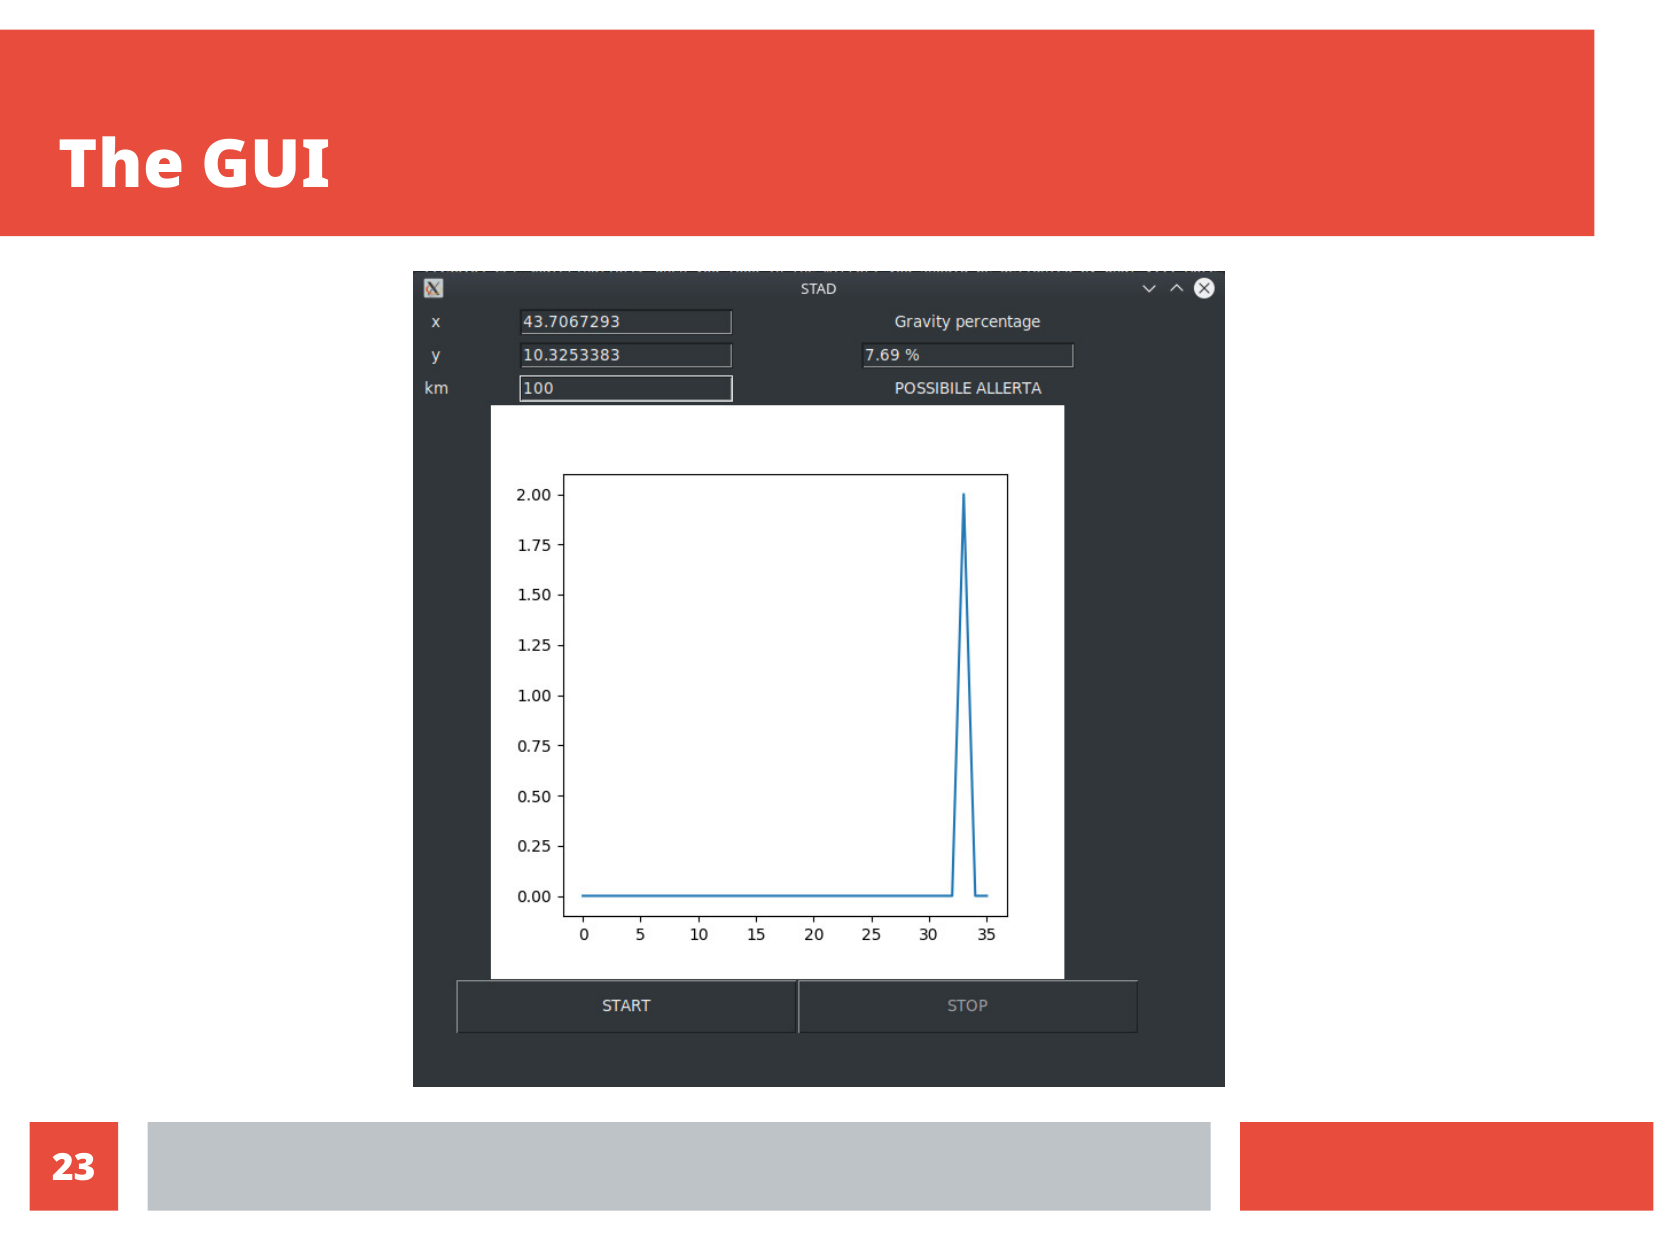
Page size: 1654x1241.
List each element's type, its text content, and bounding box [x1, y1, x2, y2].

picture [413, 271, 1225, 1087]
title The GUI [59, 59, 1595, 207]
